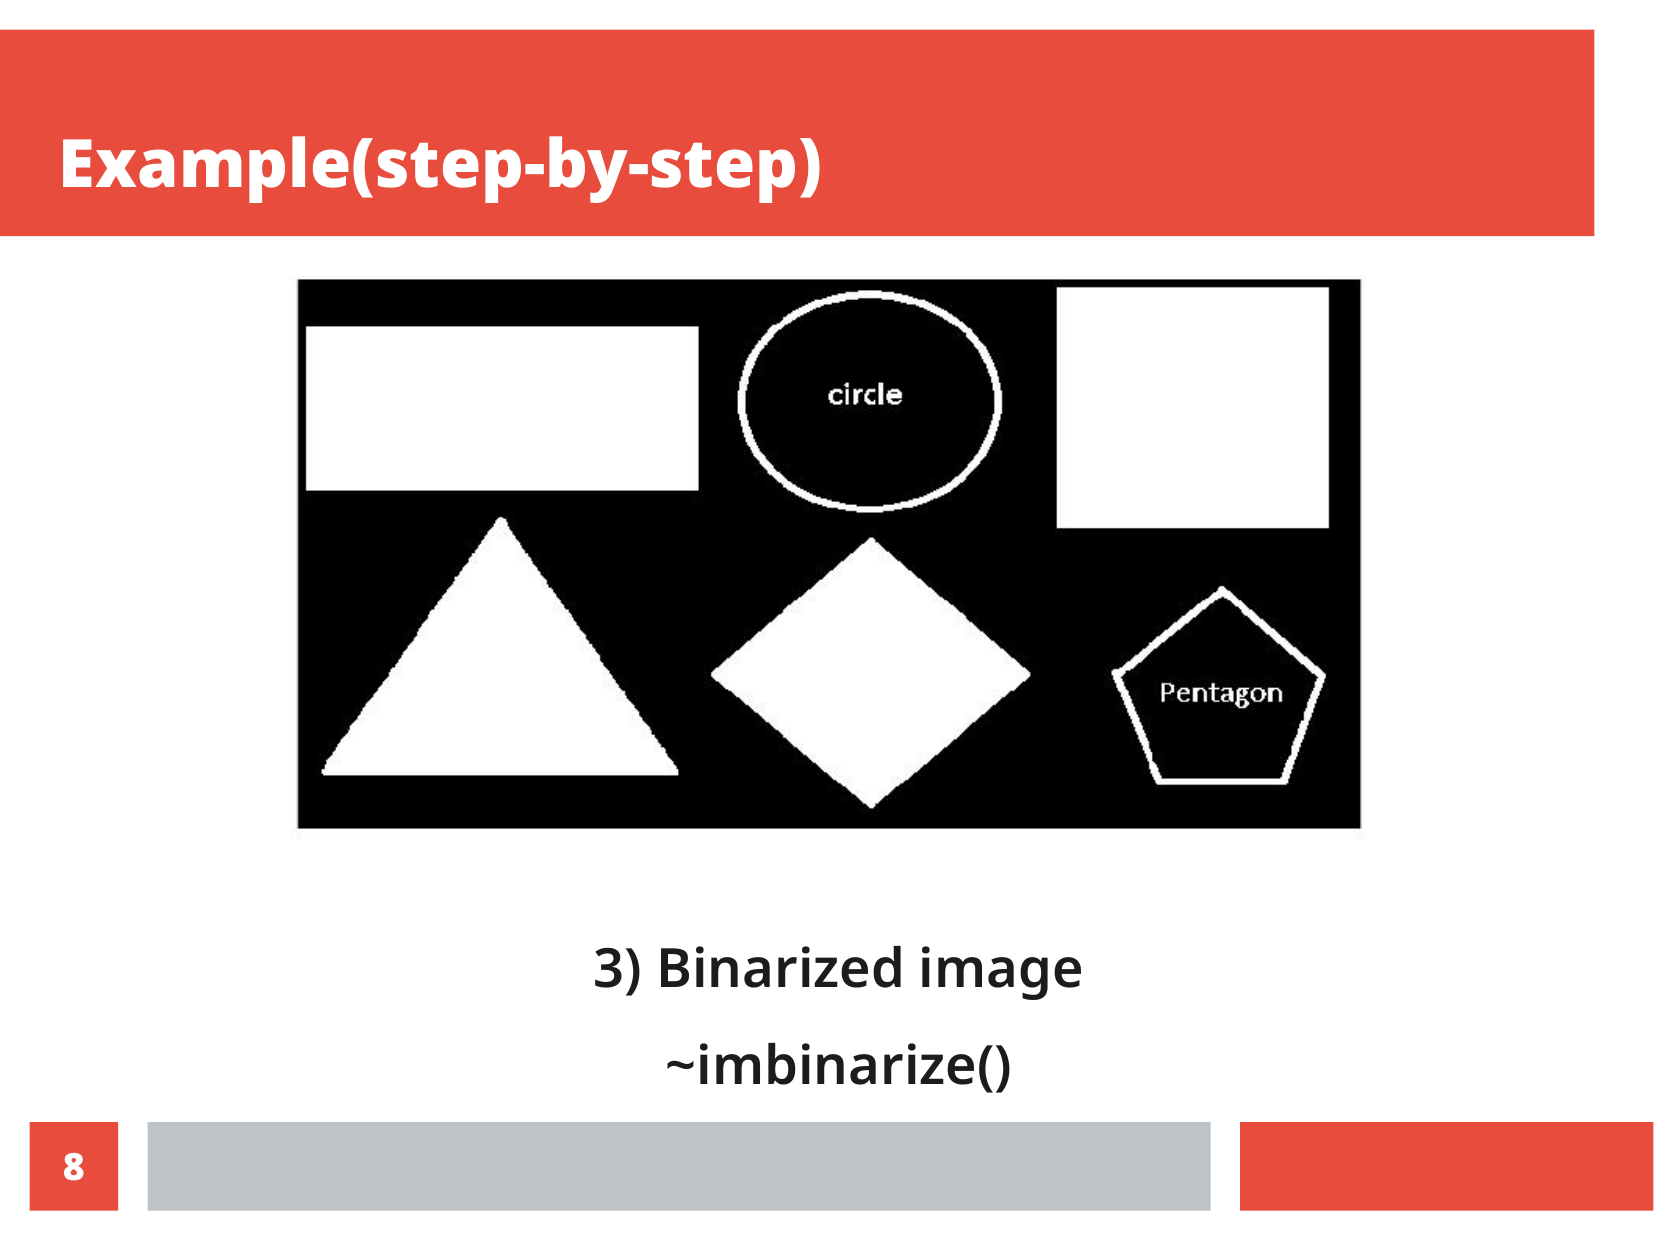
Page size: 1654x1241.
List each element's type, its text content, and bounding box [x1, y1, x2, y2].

title Example(step-by-step) [59, 59, 1595, 207]
picture [128, 239, 1531, 929]
list 3) Binarized image ~imbinarize() [474, 929, 1186, 1109]
